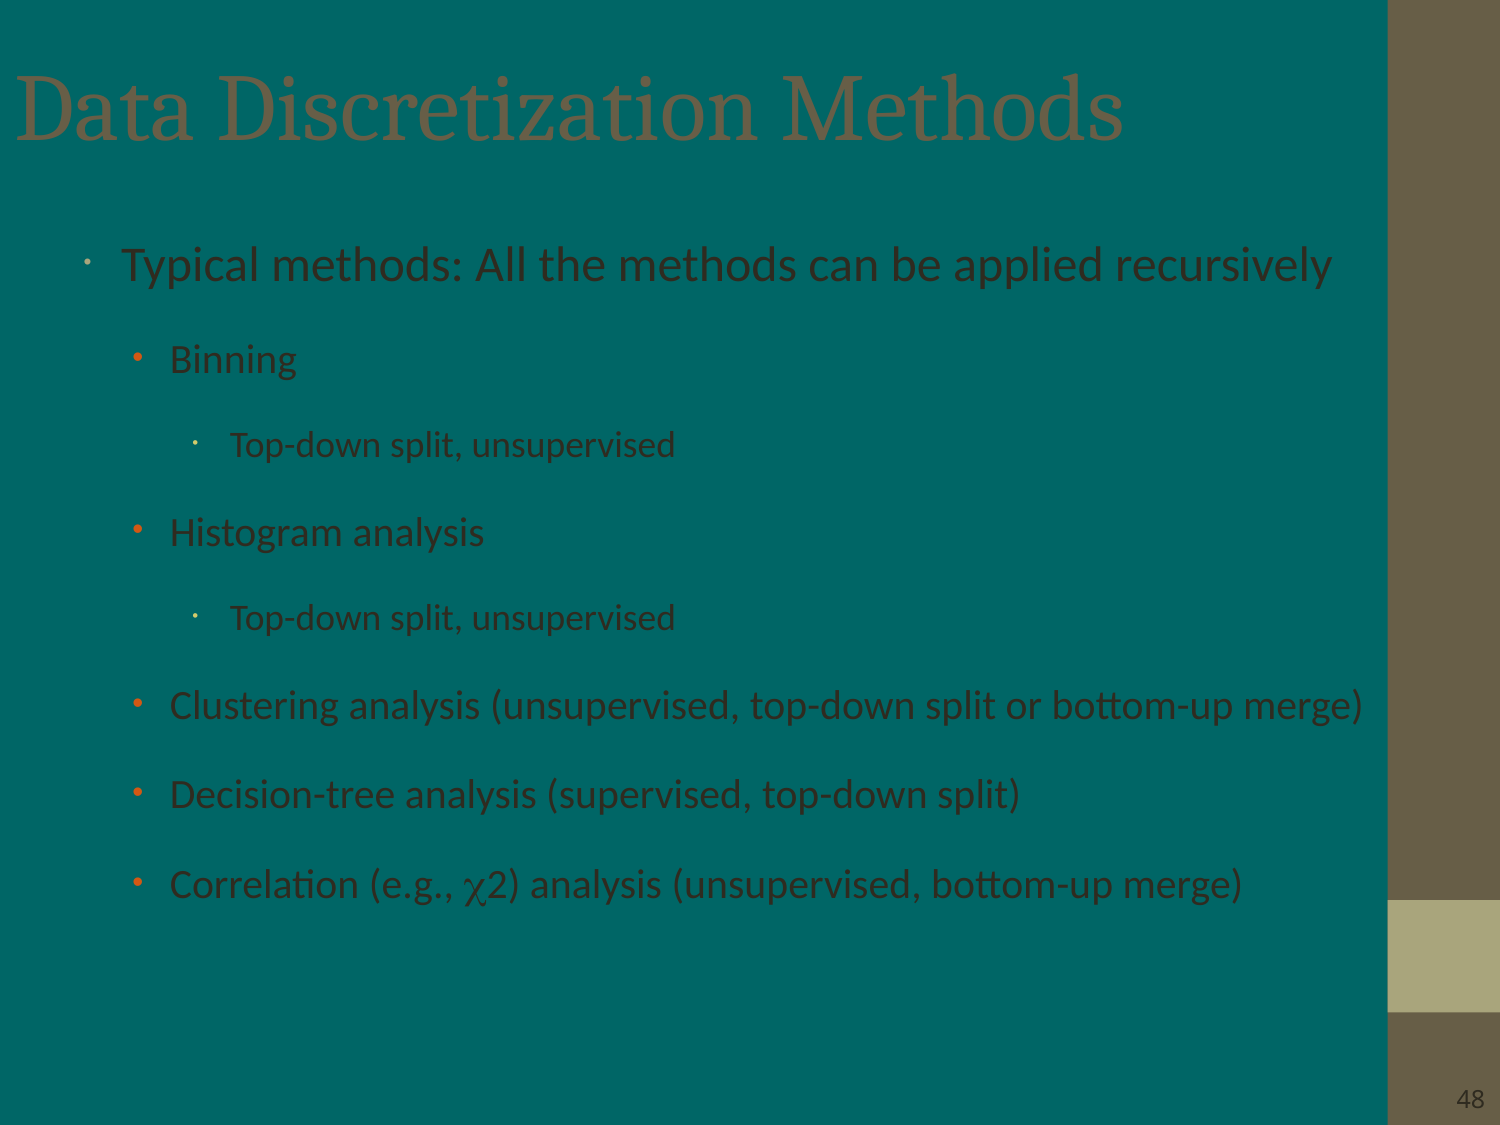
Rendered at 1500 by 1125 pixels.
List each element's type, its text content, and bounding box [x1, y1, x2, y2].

text_box <number> [1187, 1062, 1500, 1125]
title Data Discretization Methods [0, 37, 1475, 163]
list Typical methods: All the methods can be applied recursively Binning Top-down split, unsupervised Histogram analysis Top-down split, unsupervised Clustering analysis (unsupervised, top-down split or bottom-up merge) Decision-tree analysis (supervised, top-down split) Correlation (e.g., 2) analysis (unsupervised, bottom-up merge) [50, 212, 1463, 1063]
